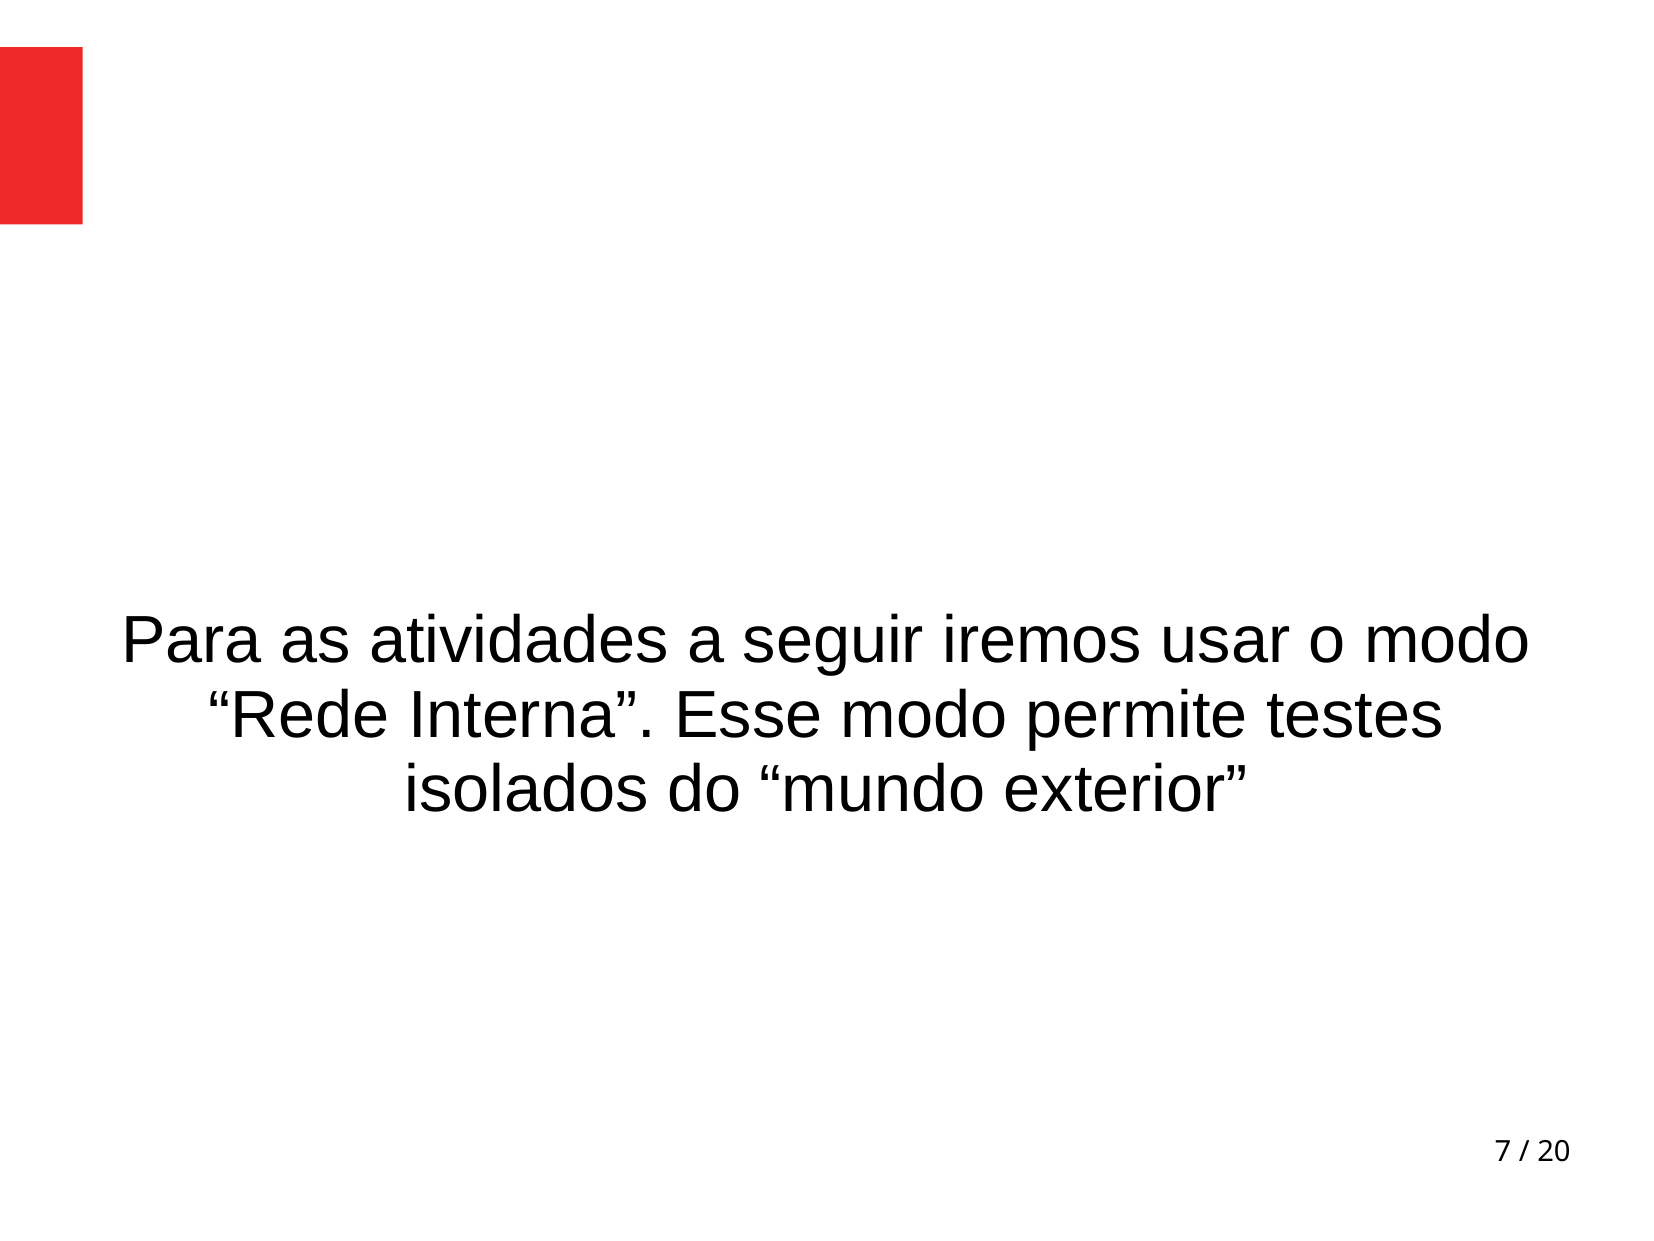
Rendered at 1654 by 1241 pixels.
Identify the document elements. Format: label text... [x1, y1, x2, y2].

subtitle Para as atividades a seguir iremos usar o modo “Rede Interna”. Esse modo permite testes isolados do “mundo exterior” [118, 354, 1536, 1074]
